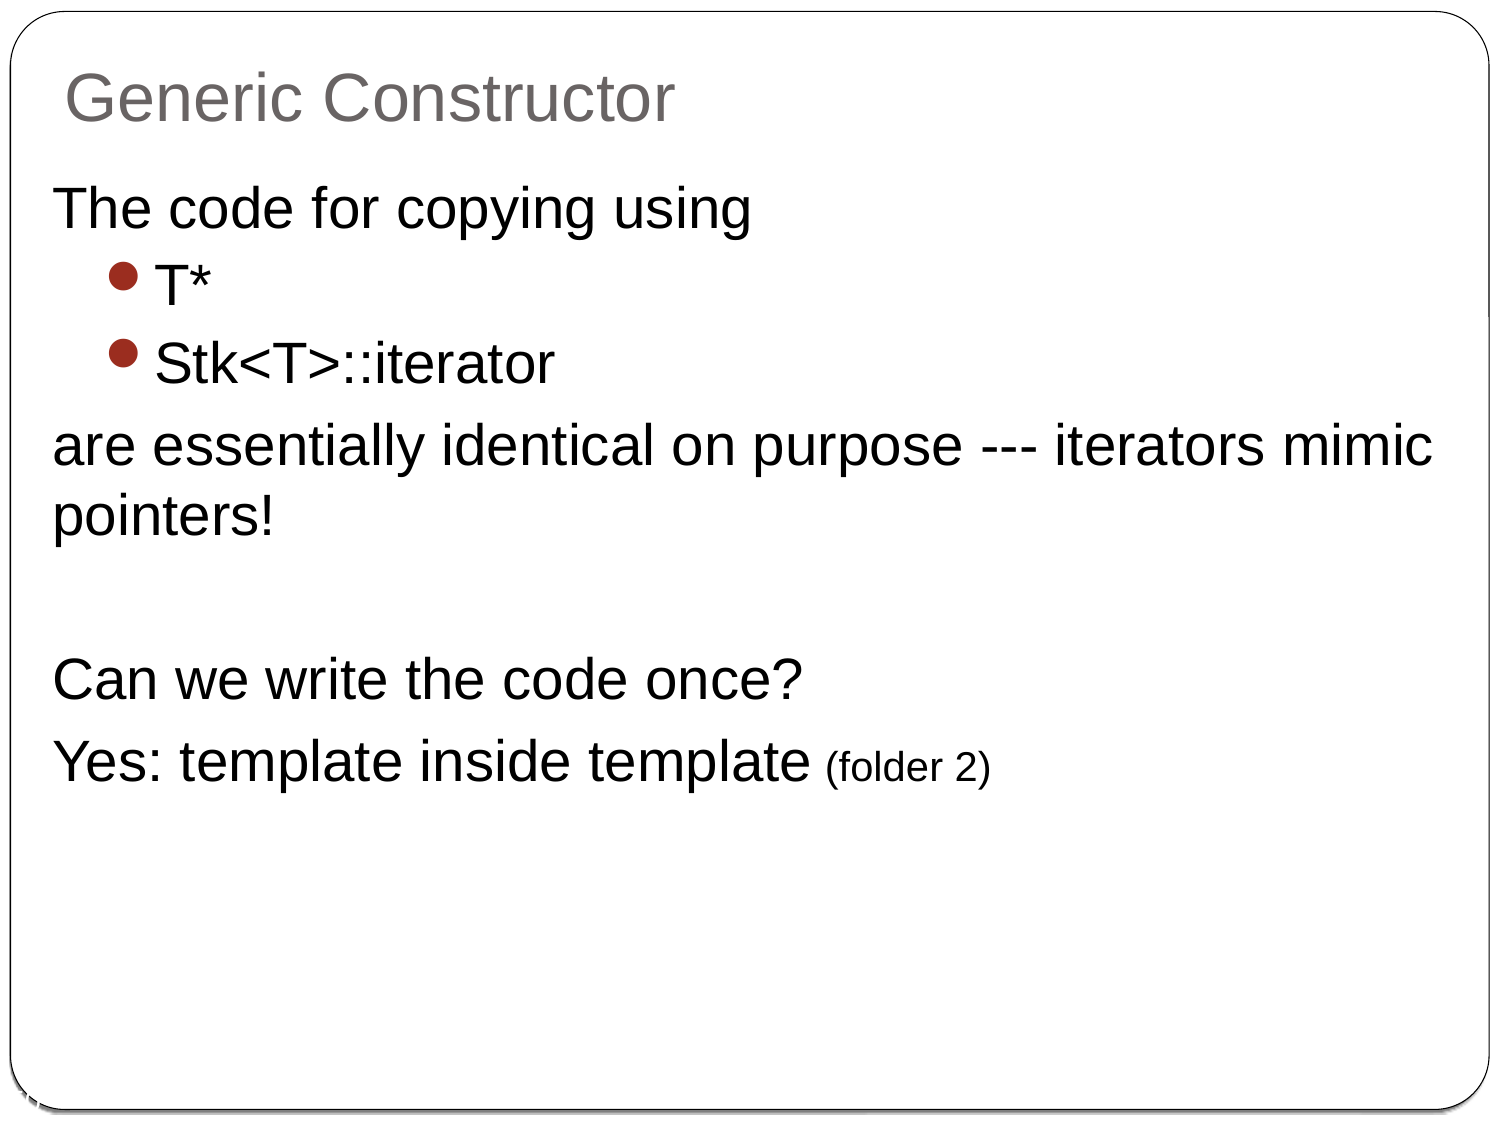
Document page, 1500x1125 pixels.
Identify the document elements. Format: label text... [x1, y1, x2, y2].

list The code for copying using T* Stk<T>::iterator are essentially identical on purpose --- iterators mimic pointers! Can we write the code once? Yes: template inside template (folder 2) [37, 162, 1463, 1088]
slide_number <number> [0, 1074, 50, 1125]
title Generic Constructor [50, 45, 1450, 150]
